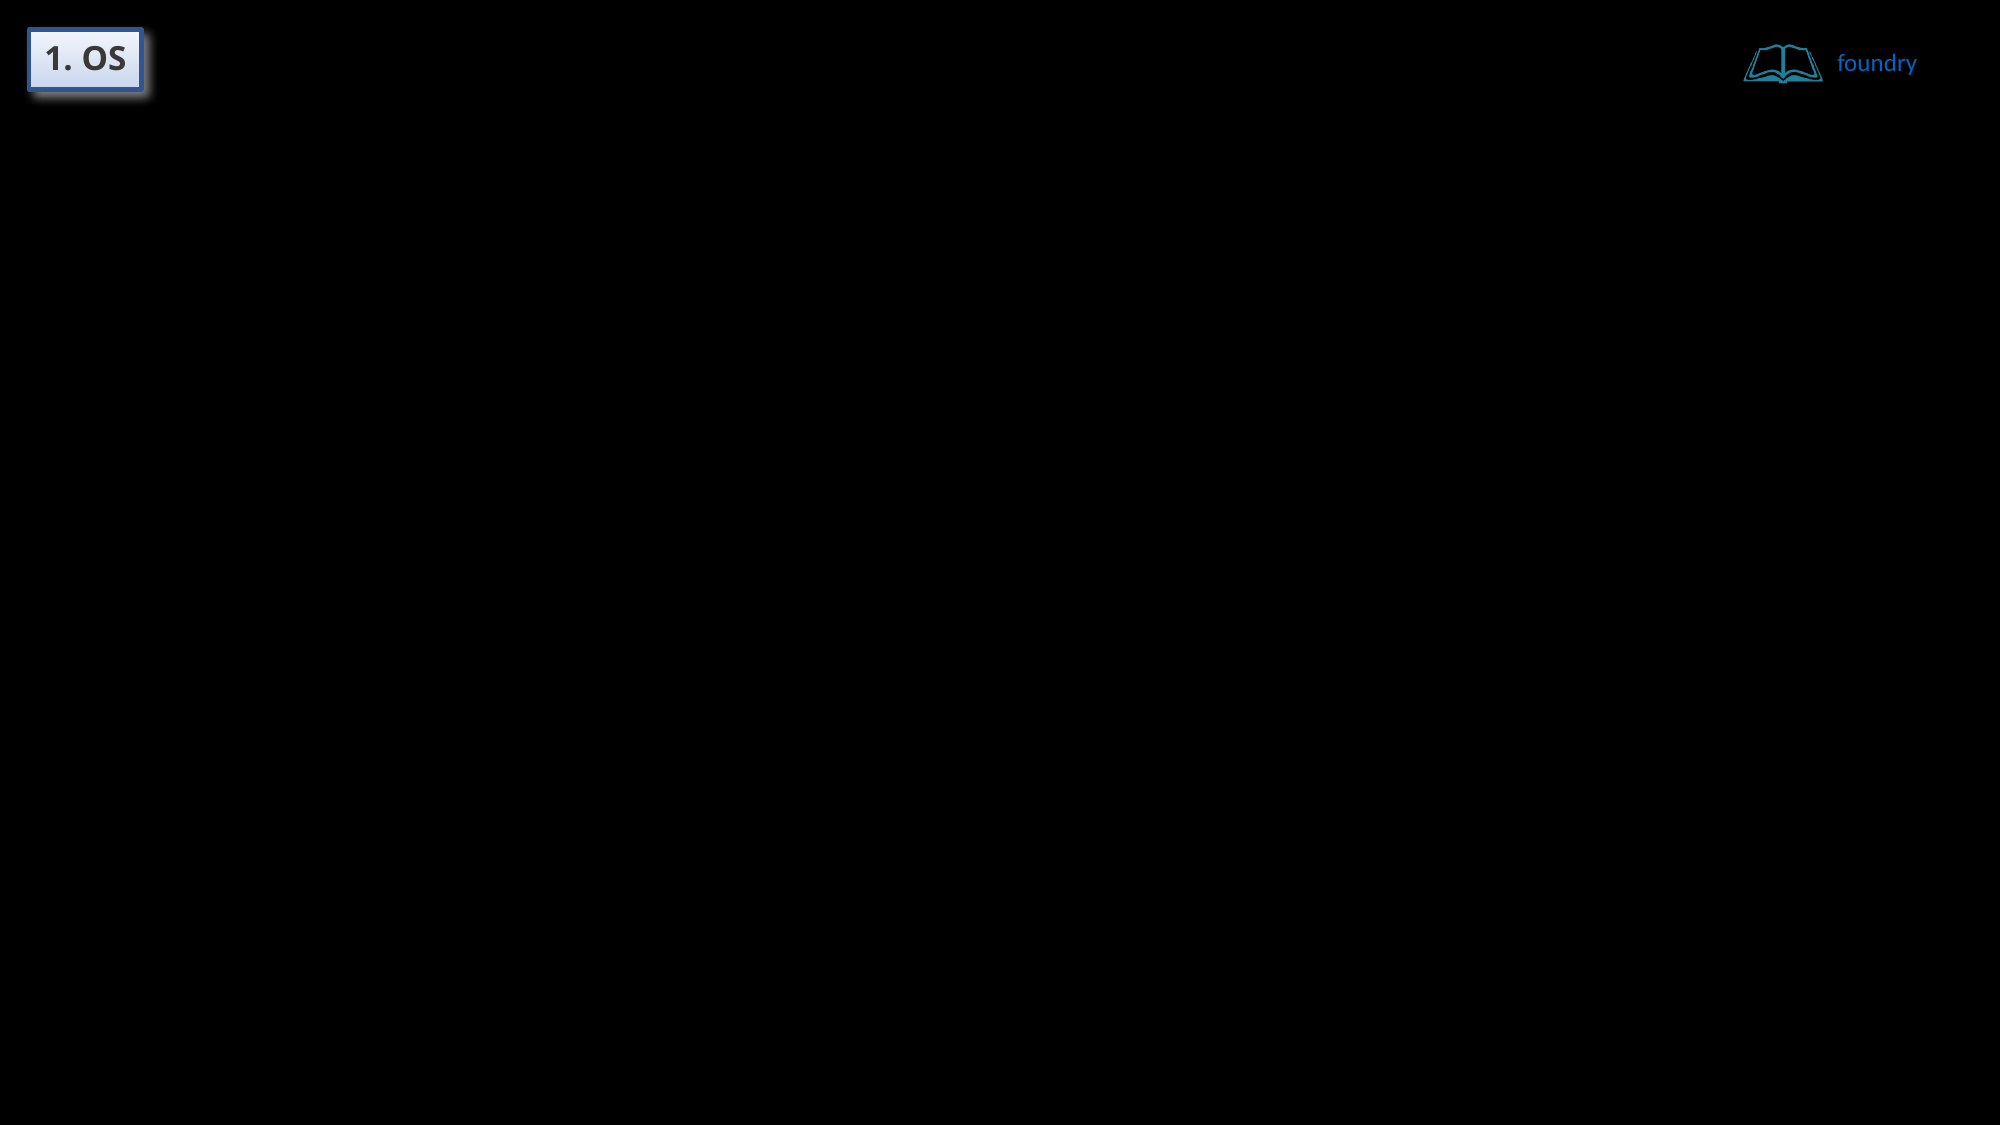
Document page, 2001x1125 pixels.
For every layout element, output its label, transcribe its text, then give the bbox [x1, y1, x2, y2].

title 1. OS [29, 29, 142, 90]
picture [1741, 42, 1823, 86]
text_box foundry [1822, 39, 1933, 84]
